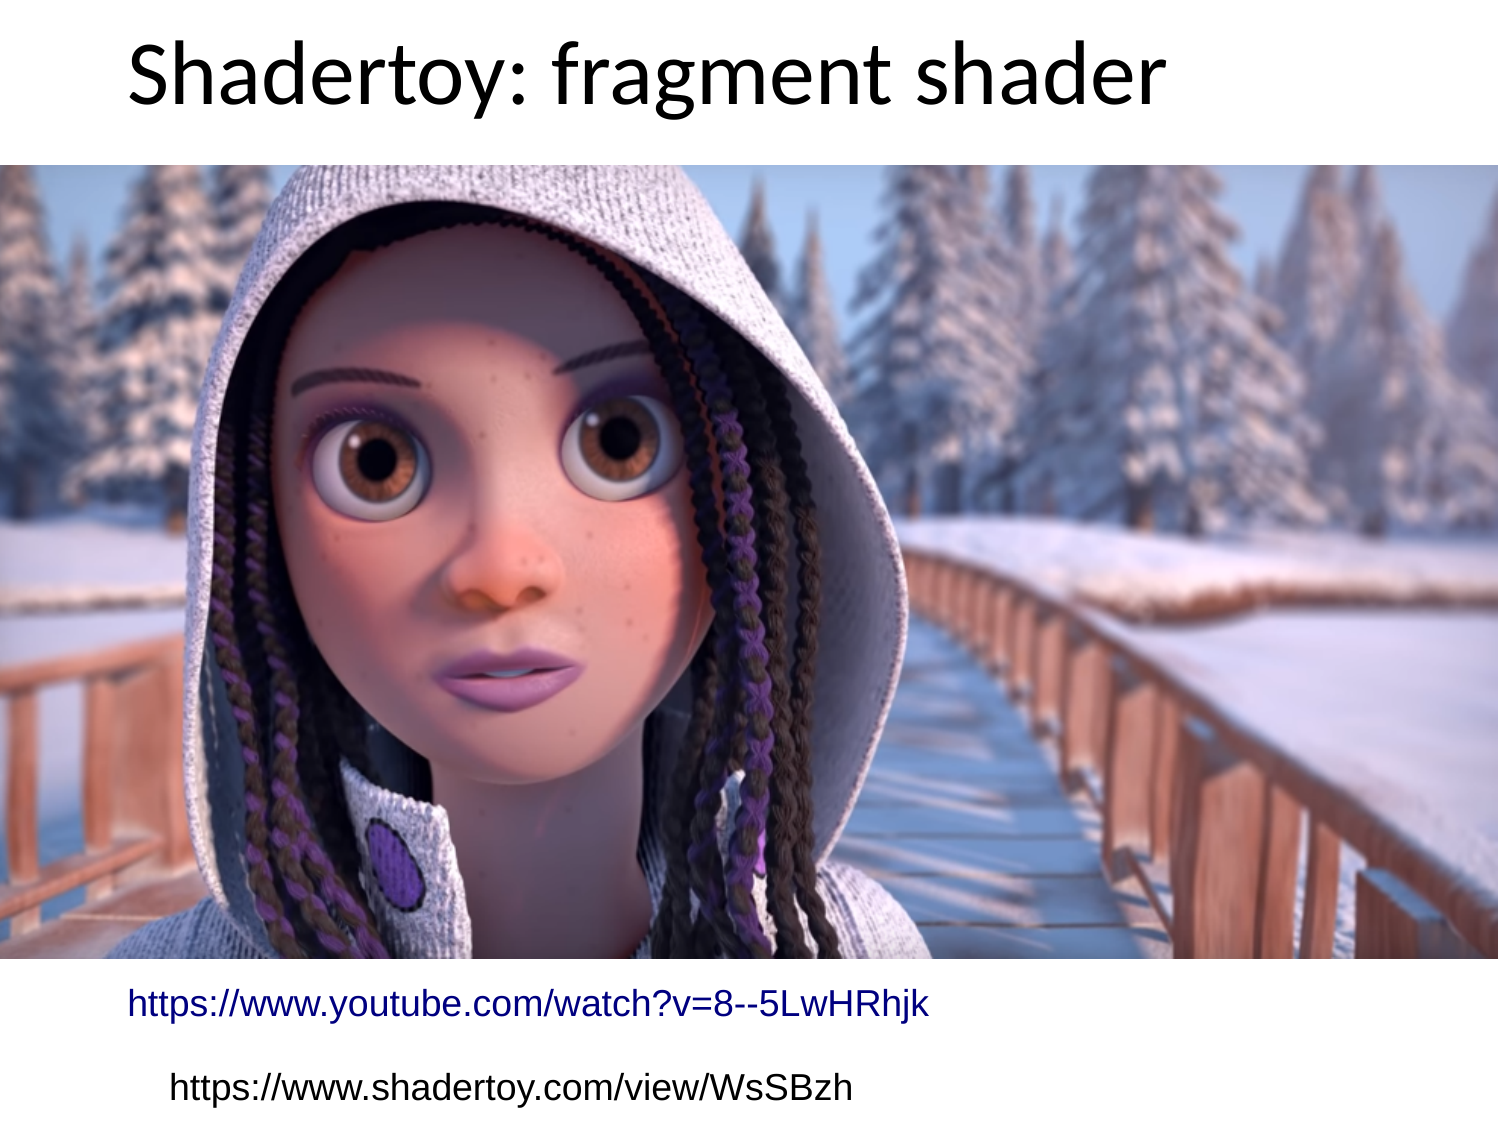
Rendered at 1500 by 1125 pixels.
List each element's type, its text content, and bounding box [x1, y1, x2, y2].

text_box https://www.youtube.com/watch?v=8--5LwHRhjk https://www.shadertoy.com/view/WsSBzh [112, 975, 1276, 1125]
picture [0, 165, 1499, 960]
text_box Shadertoy: fragment shader [112, 28, 1473, 156]
